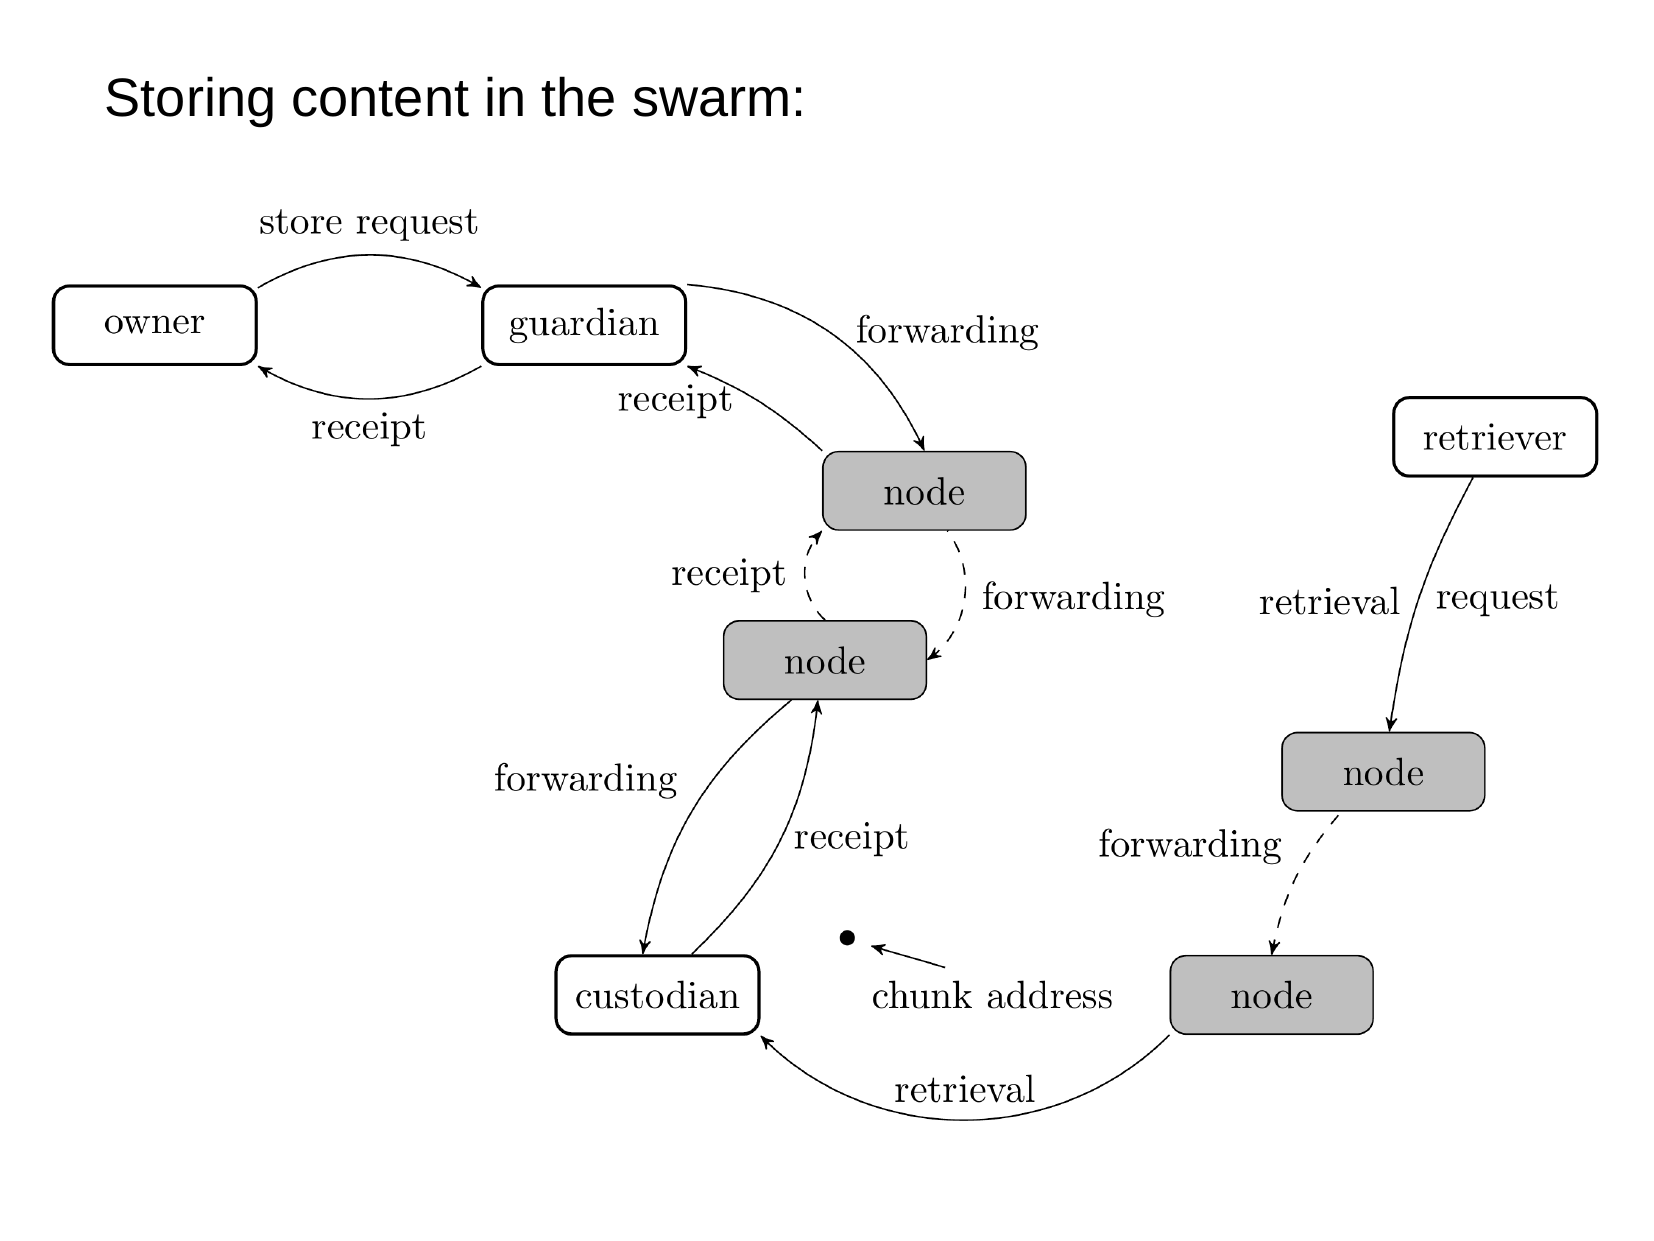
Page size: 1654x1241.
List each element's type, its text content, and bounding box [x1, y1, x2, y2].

picture [41, 188, 1606, 1156]
text_box Storing content in the swarm: [90, 60, 1576, 136]
